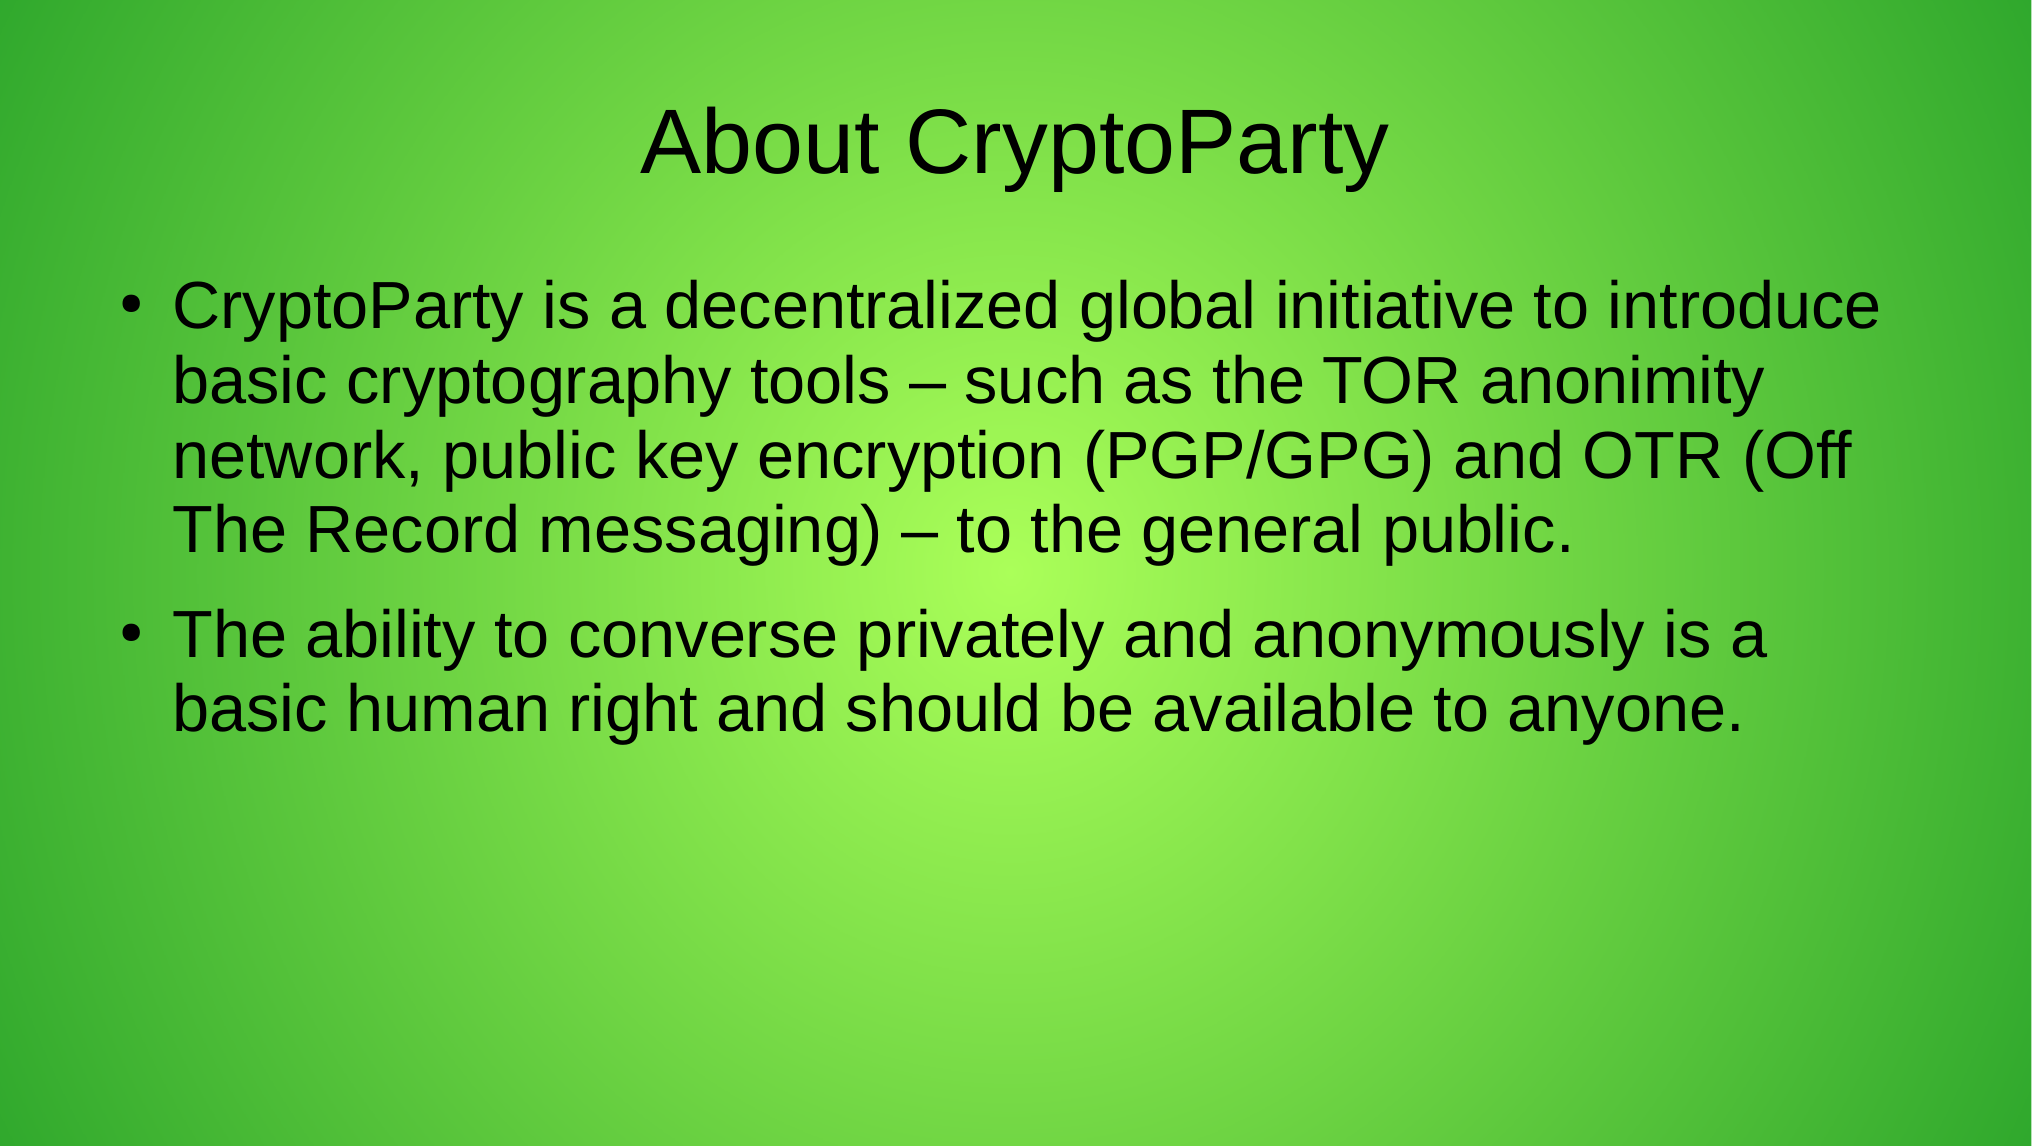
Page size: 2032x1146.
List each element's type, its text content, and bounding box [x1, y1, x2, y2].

title About CryptoParty [101, 45, 1930, 237]
list CryptoParty is a decentralized global initiative to introduce basic cryptography tools – such as the TOR anonimity network, public key encryption (PGP/GPG) and OTR (Off The Record messaging) – to the general public. The ability to converse privately and anonymously is a basic human right and should be available to anyone. [101, 268, 1930, 1025]
picture [0, 0, 2032, 1146]
